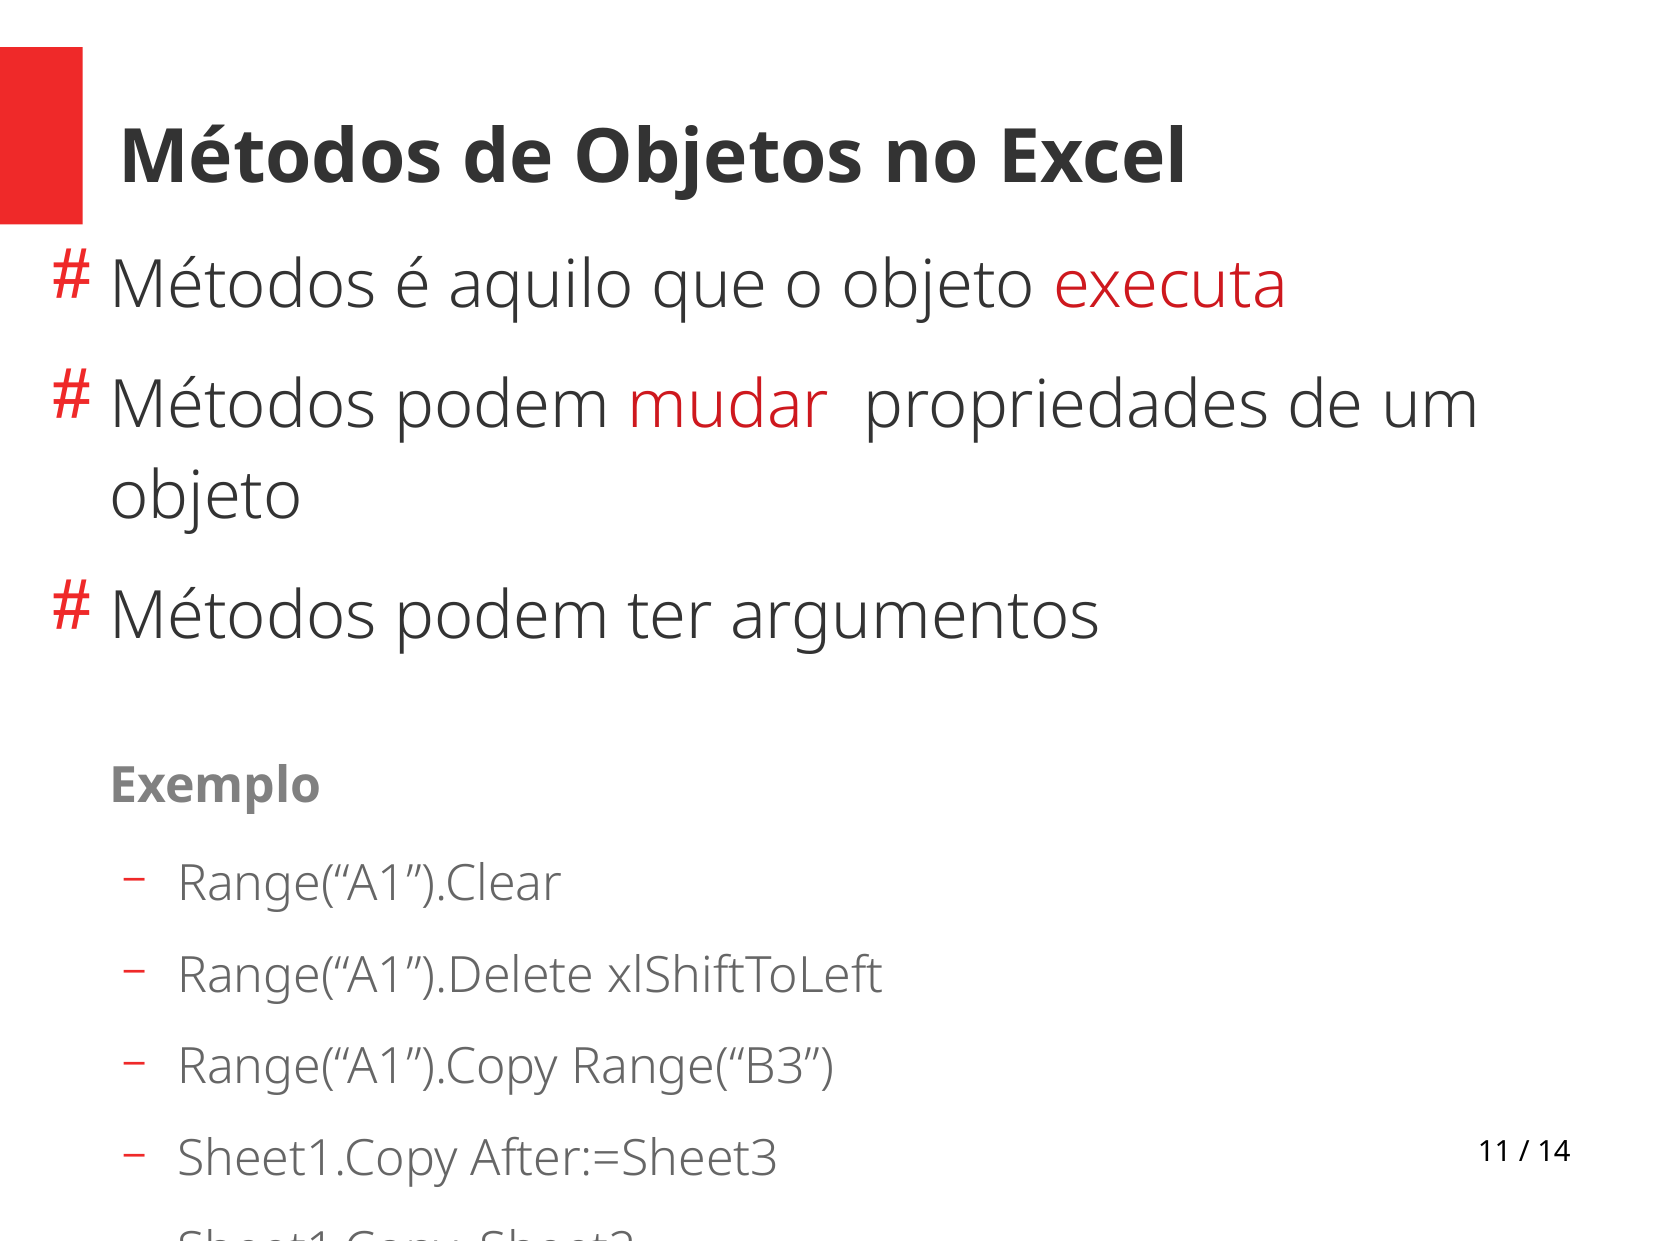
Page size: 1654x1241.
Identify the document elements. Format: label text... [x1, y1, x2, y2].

title Métodos de Objetos no Excel [118, 49, 1571, 236]
list Métodos é aquilo que o objeto executa Métodos podem mudar propriedades de um objeto Métodos podem ter argumentos Exemplo Range(“A1”).Clear Range(“A1”).Delete xlShiftToLeft Range(“A1”).Copy Range(“B3”) Sheet1.Copy After:=Sheet3 Sheet1.Copy, Sheet2 [35, 236, 1607, 1111]
